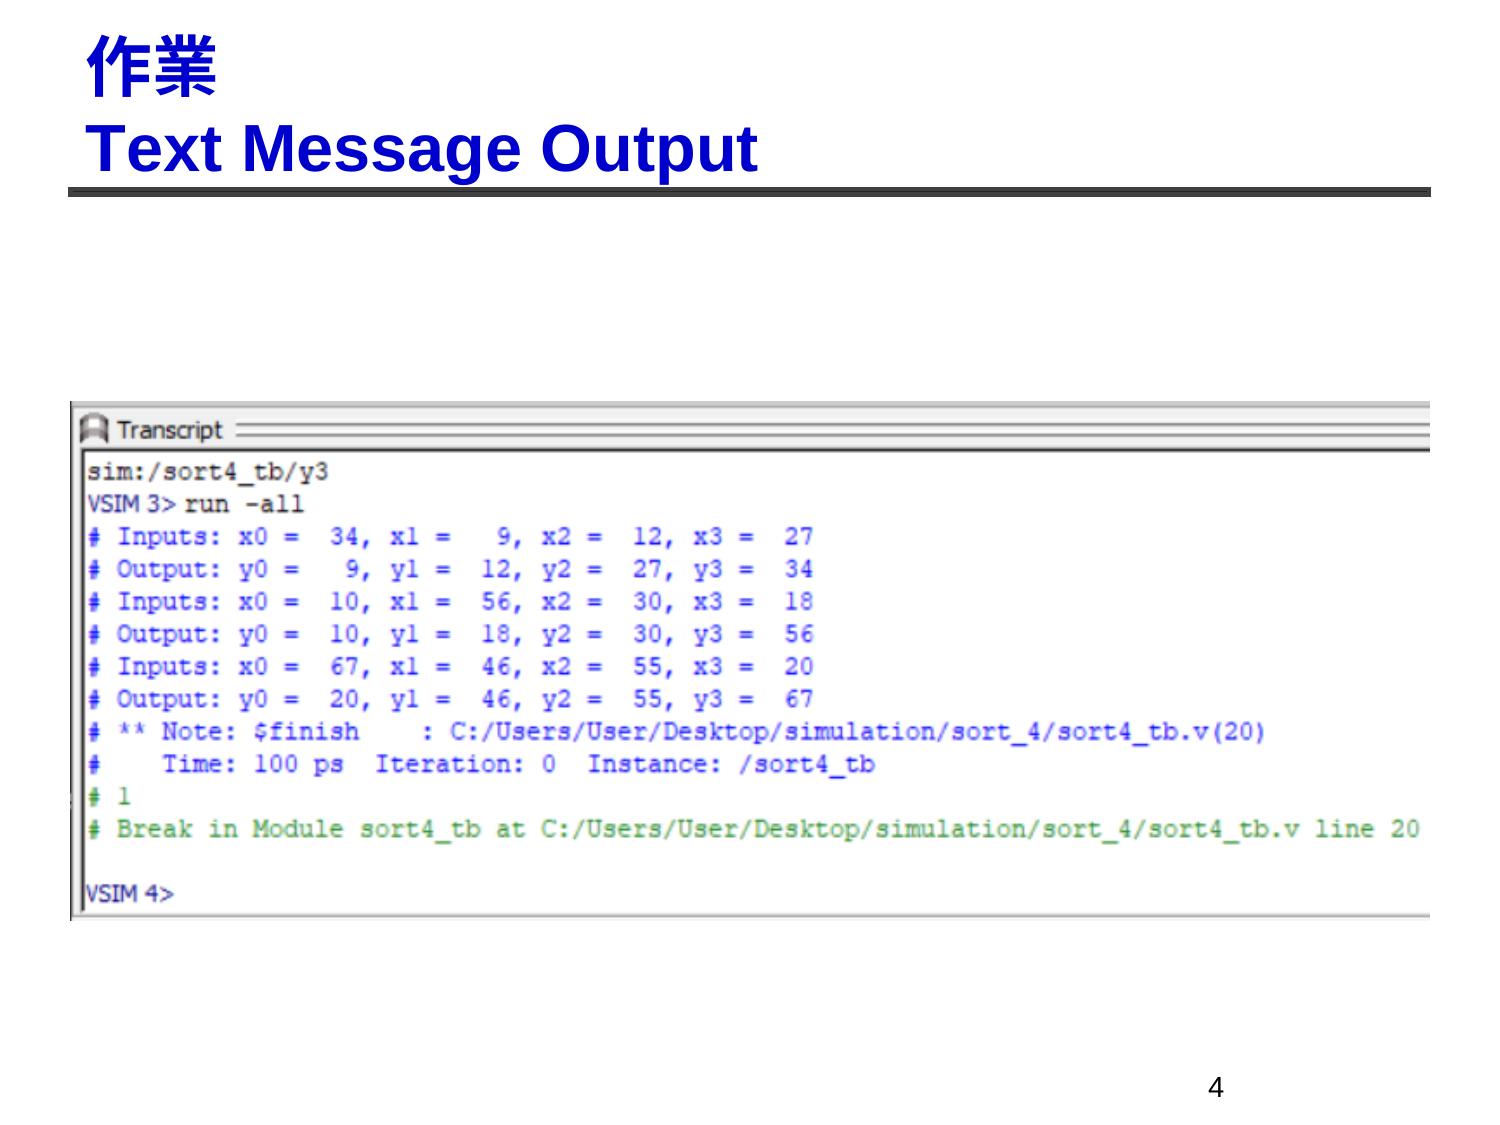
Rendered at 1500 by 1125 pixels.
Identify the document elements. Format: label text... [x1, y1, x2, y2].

text_box [1192, 1051, 1489, 1111]
picture [70, 401, 1430, 921]
title 作業 Text Message Output [70, 17, 1430, 184]
